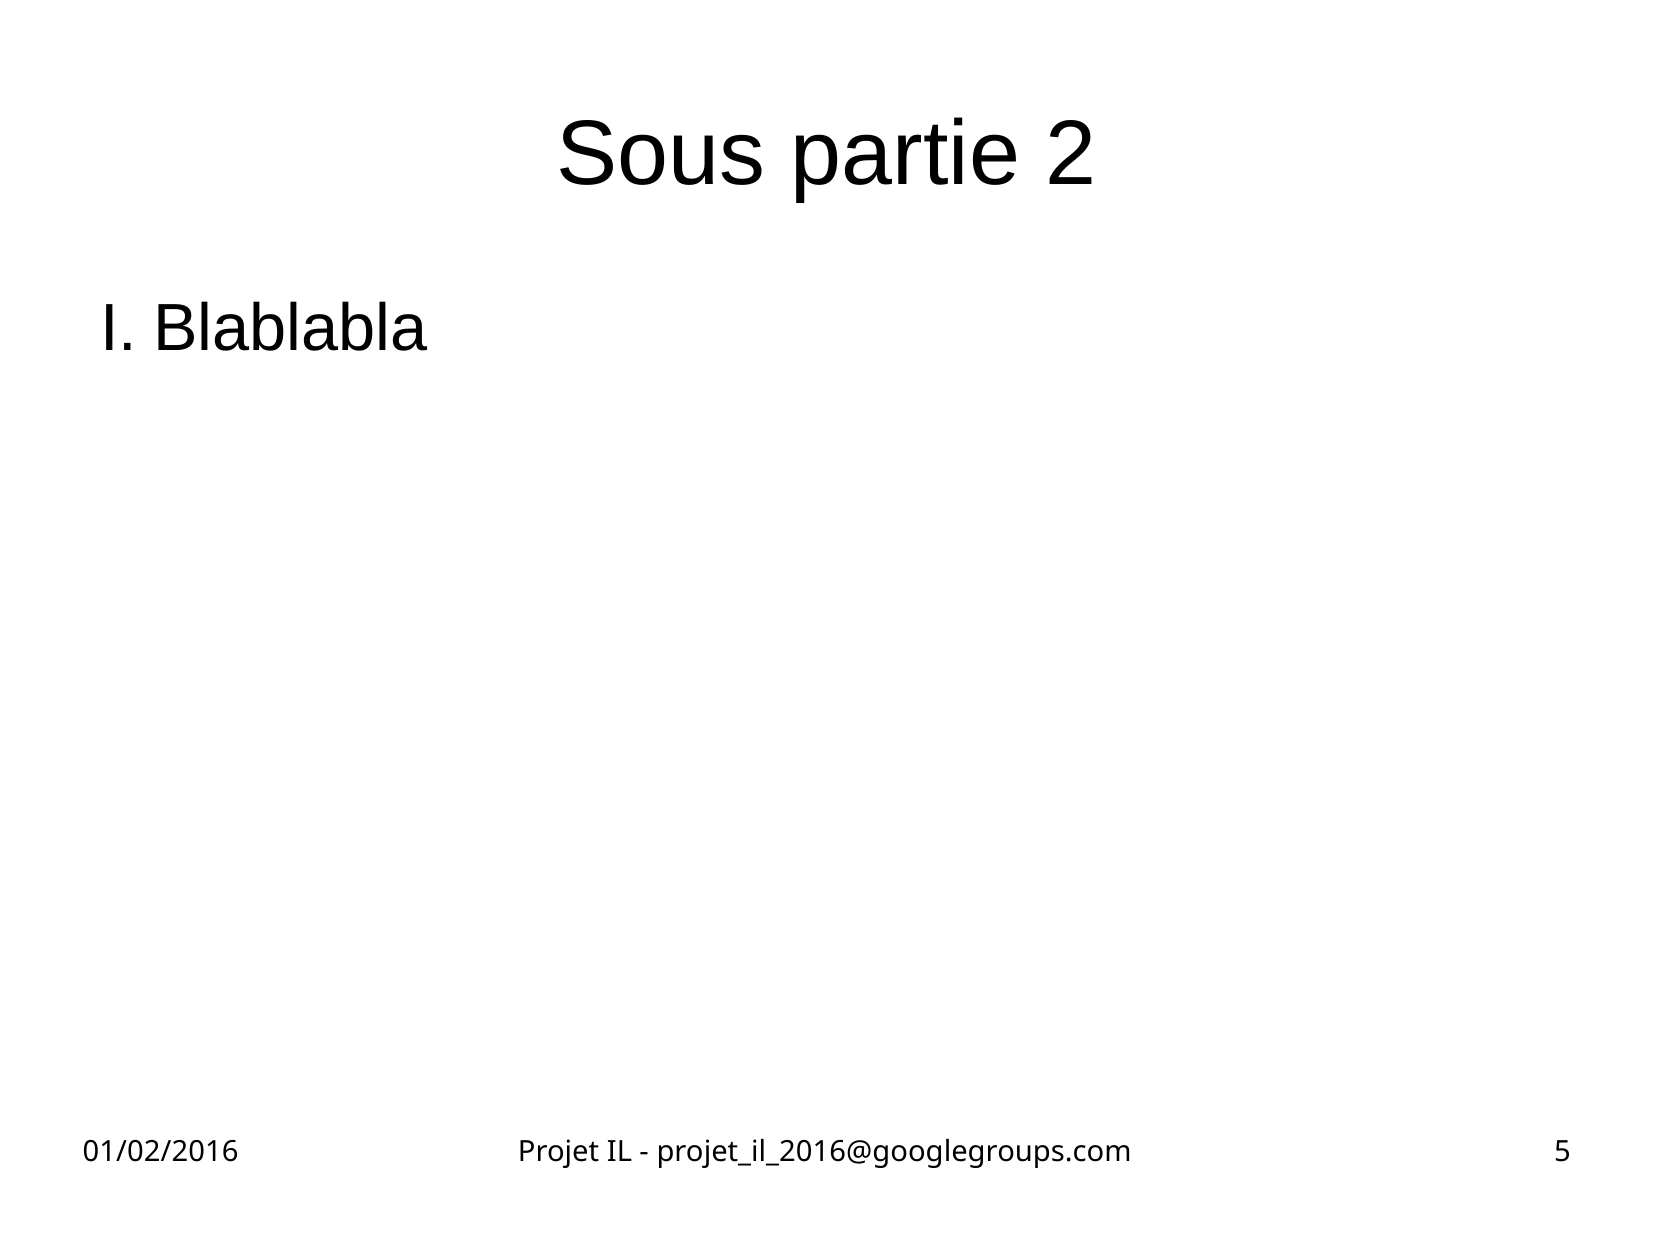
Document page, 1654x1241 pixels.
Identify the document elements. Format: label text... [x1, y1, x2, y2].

title Sous partie 2 [82, 49, 1571, 257]
list Blablabla [82, 290, 1571, 1010]
